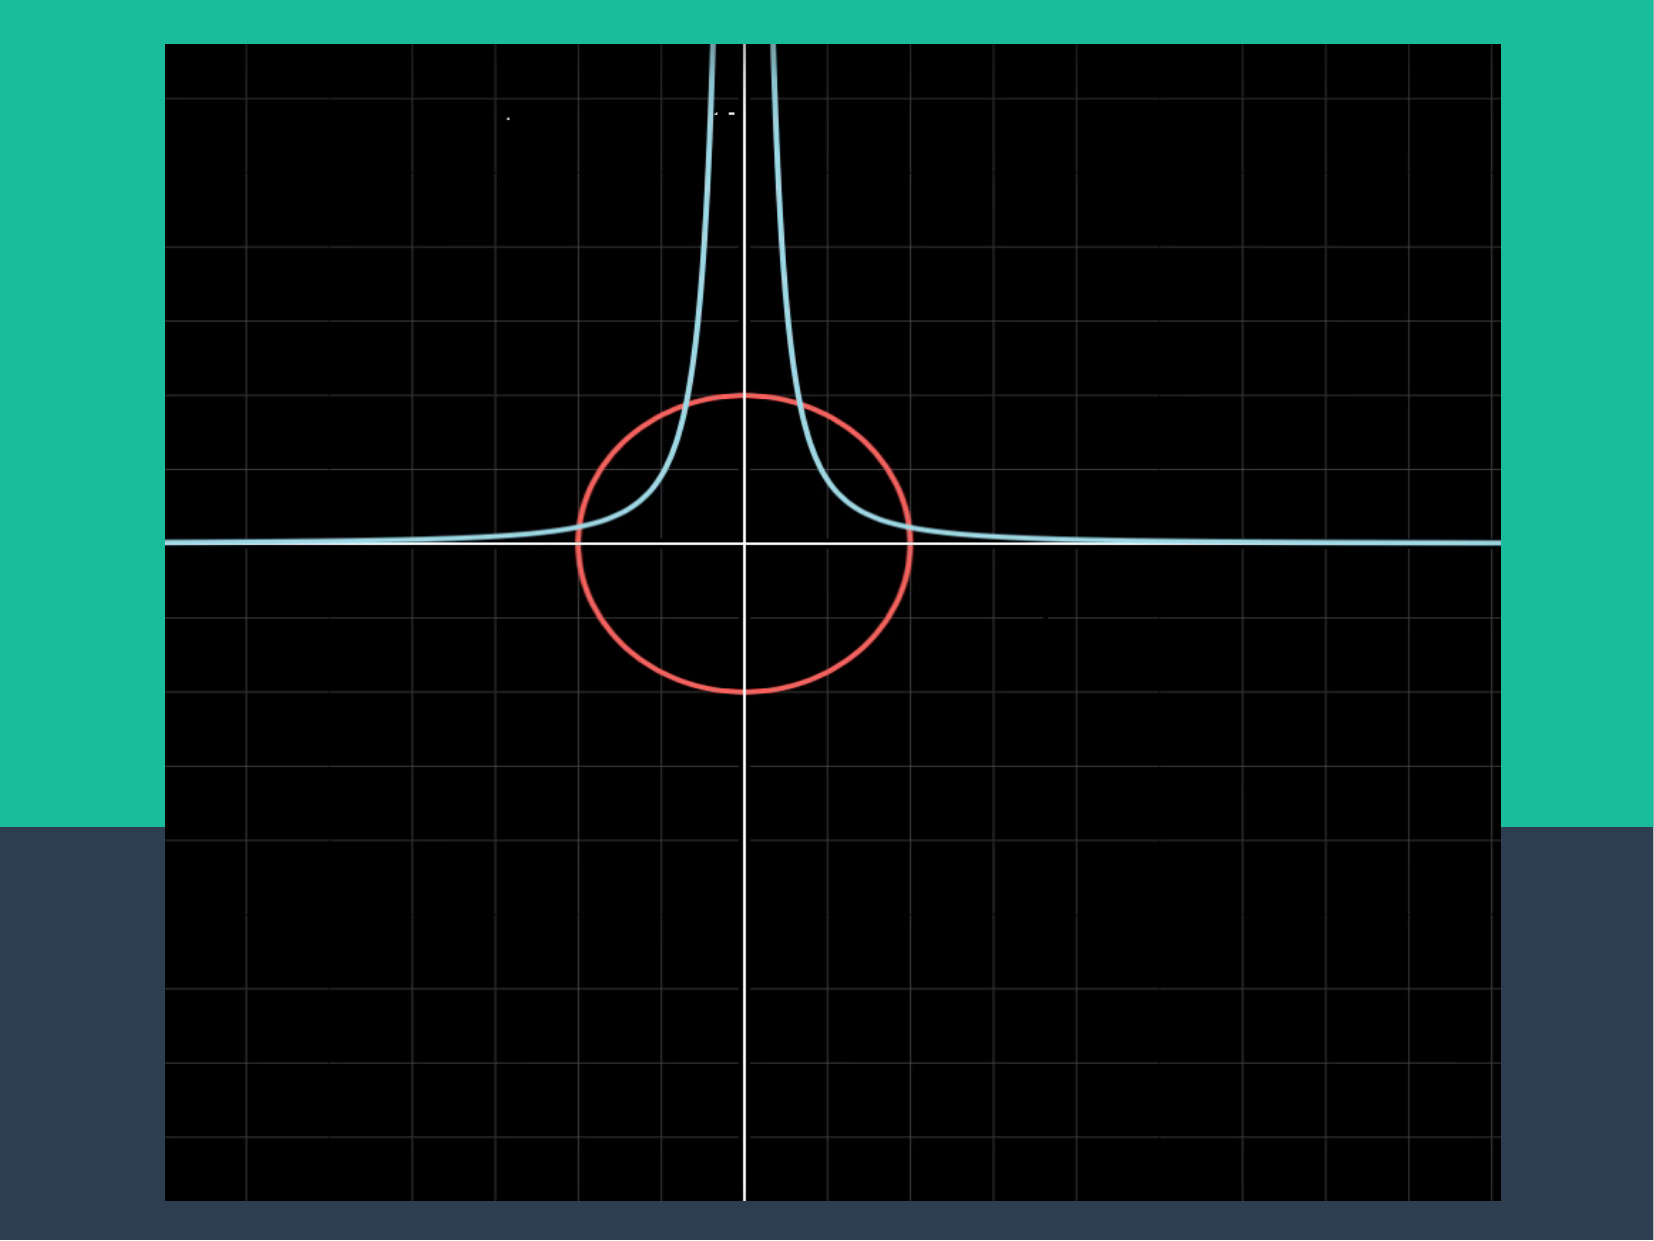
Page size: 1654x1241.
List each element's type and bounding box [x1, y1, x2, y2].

picture [165, 44, 1501, 1201]
